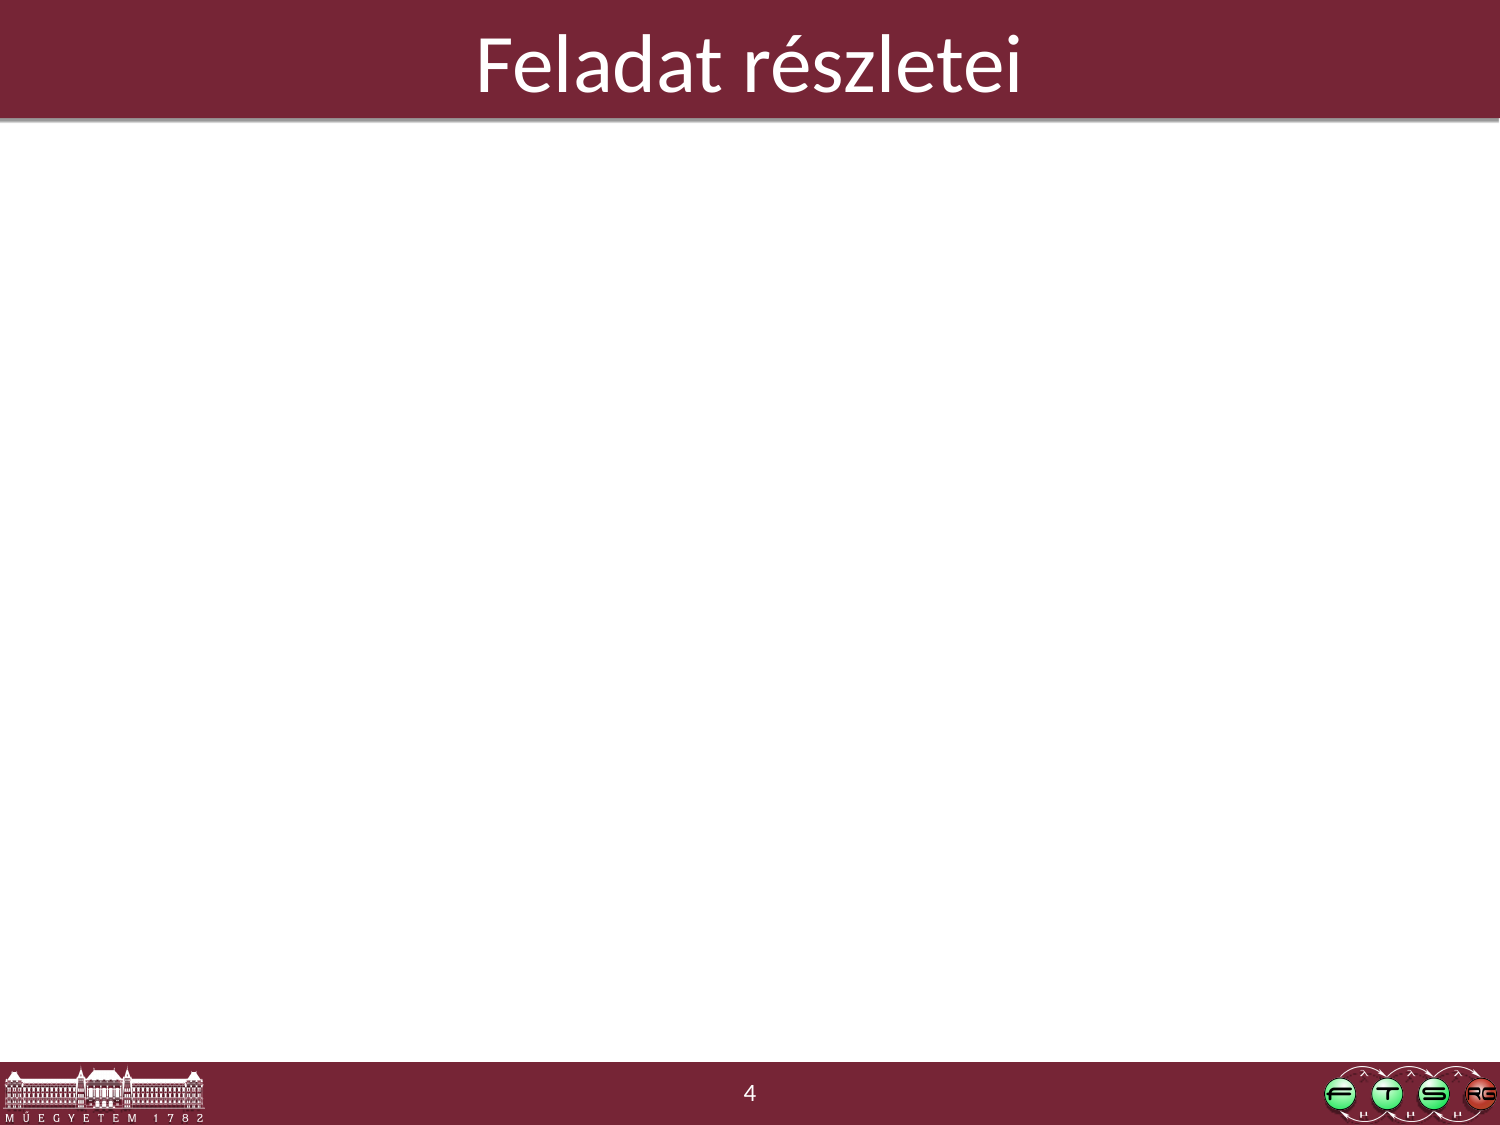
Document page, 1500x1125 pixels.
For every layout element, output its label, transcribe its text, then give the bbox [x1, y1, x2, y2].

picture [1324, 1066, 1497, 1122]
picture [3, 1064, 205, 1122]
title Feladat részletei [0, 0, 1500, 119]
text_box <number> [581, 1061, 919, 1122]
